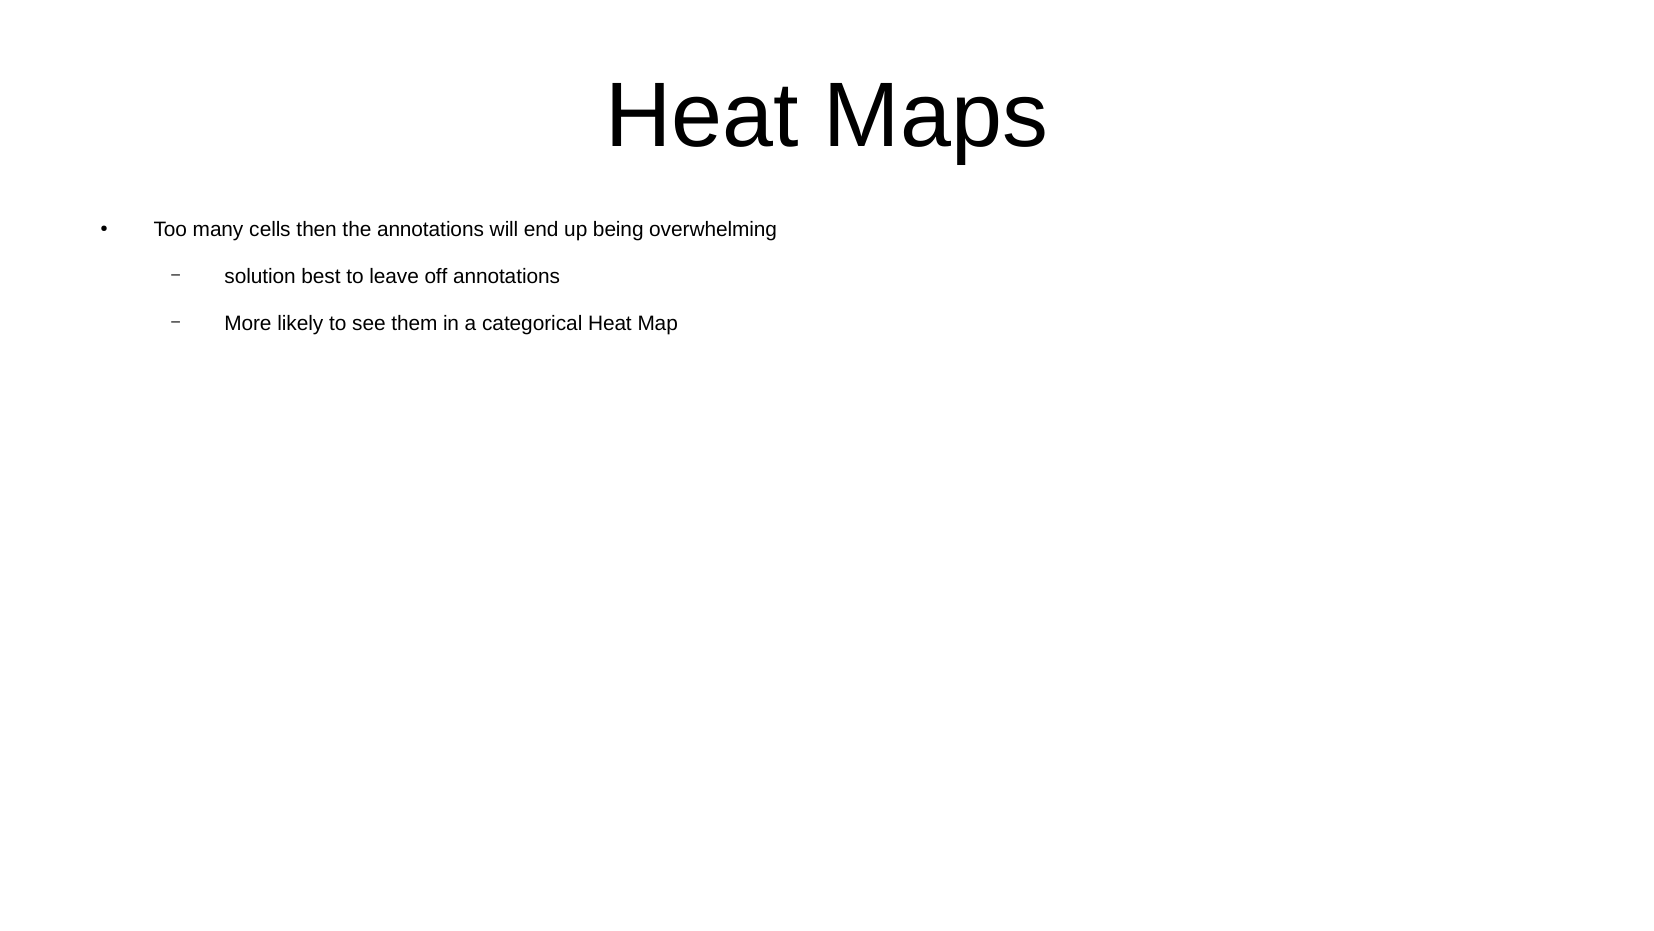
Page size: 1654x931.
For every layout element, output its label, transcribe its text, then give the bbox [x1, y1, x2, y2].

list Too many cells then the annotations will end up being overwhelming solution best to leave off annotations More likely to see them in a categorical Heat Map [82, 217, 1621, 901]
title Heat Maps [82, 37, 1571, 193]
